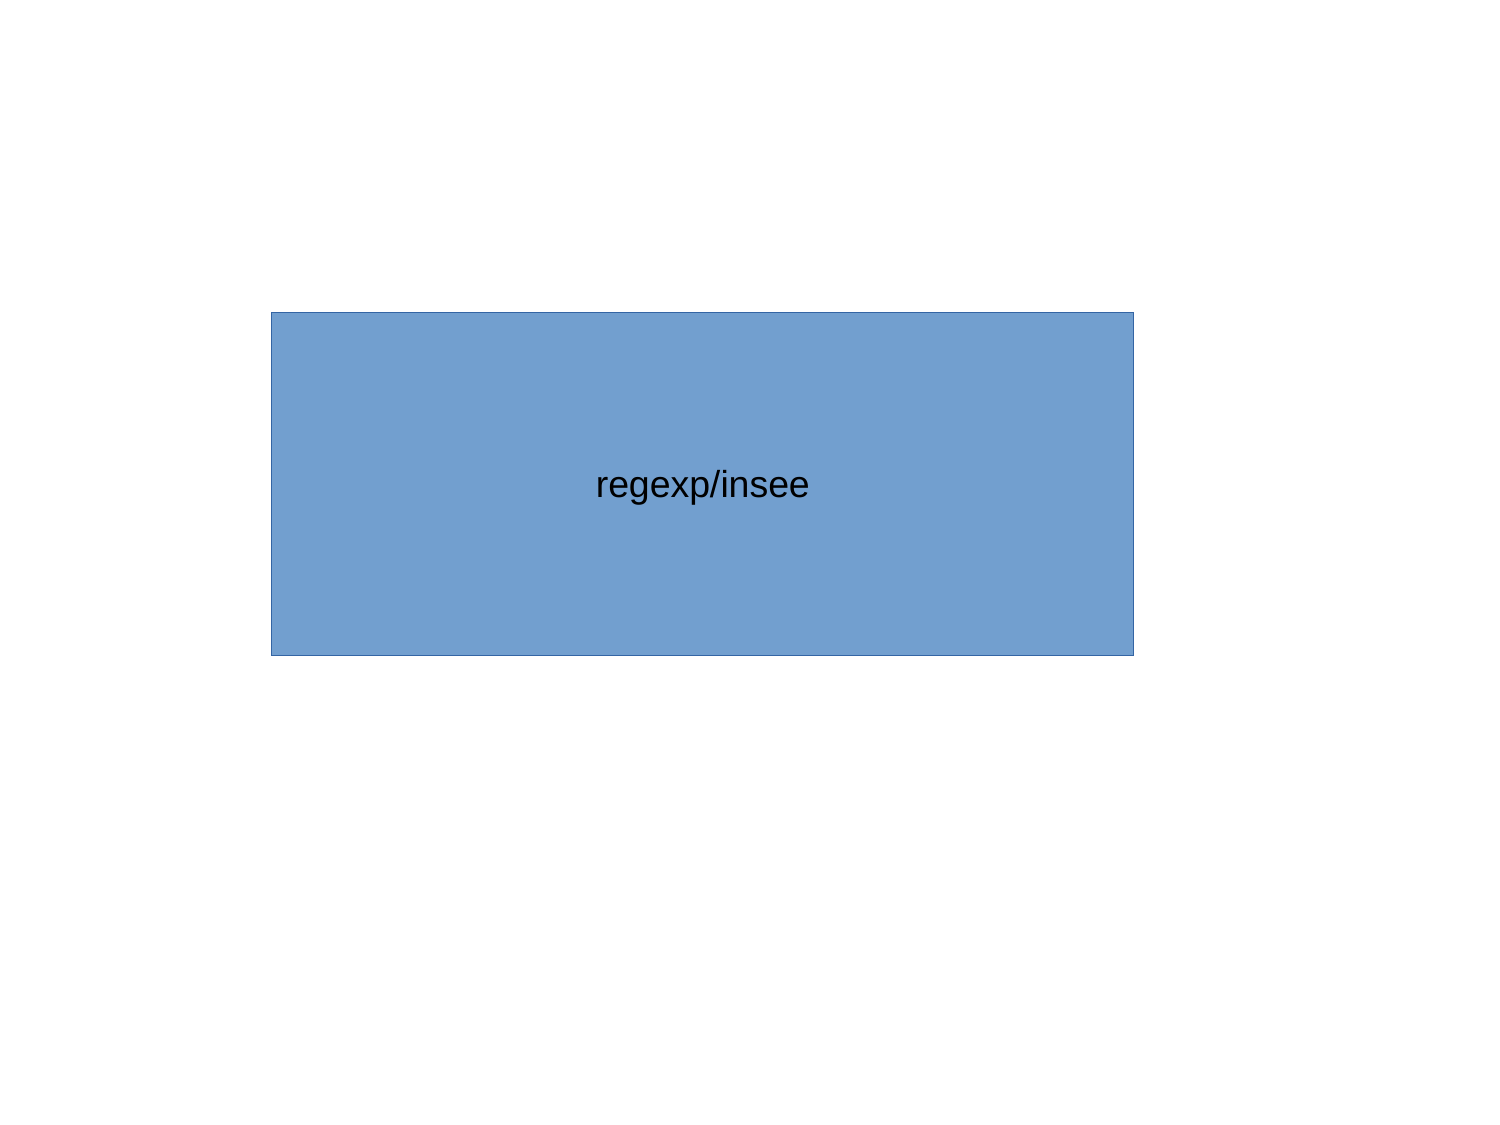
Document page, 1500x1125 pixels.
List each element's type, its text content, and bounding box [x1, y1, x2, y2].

text_box regexp/insee [271, 312, 1134, 656]
